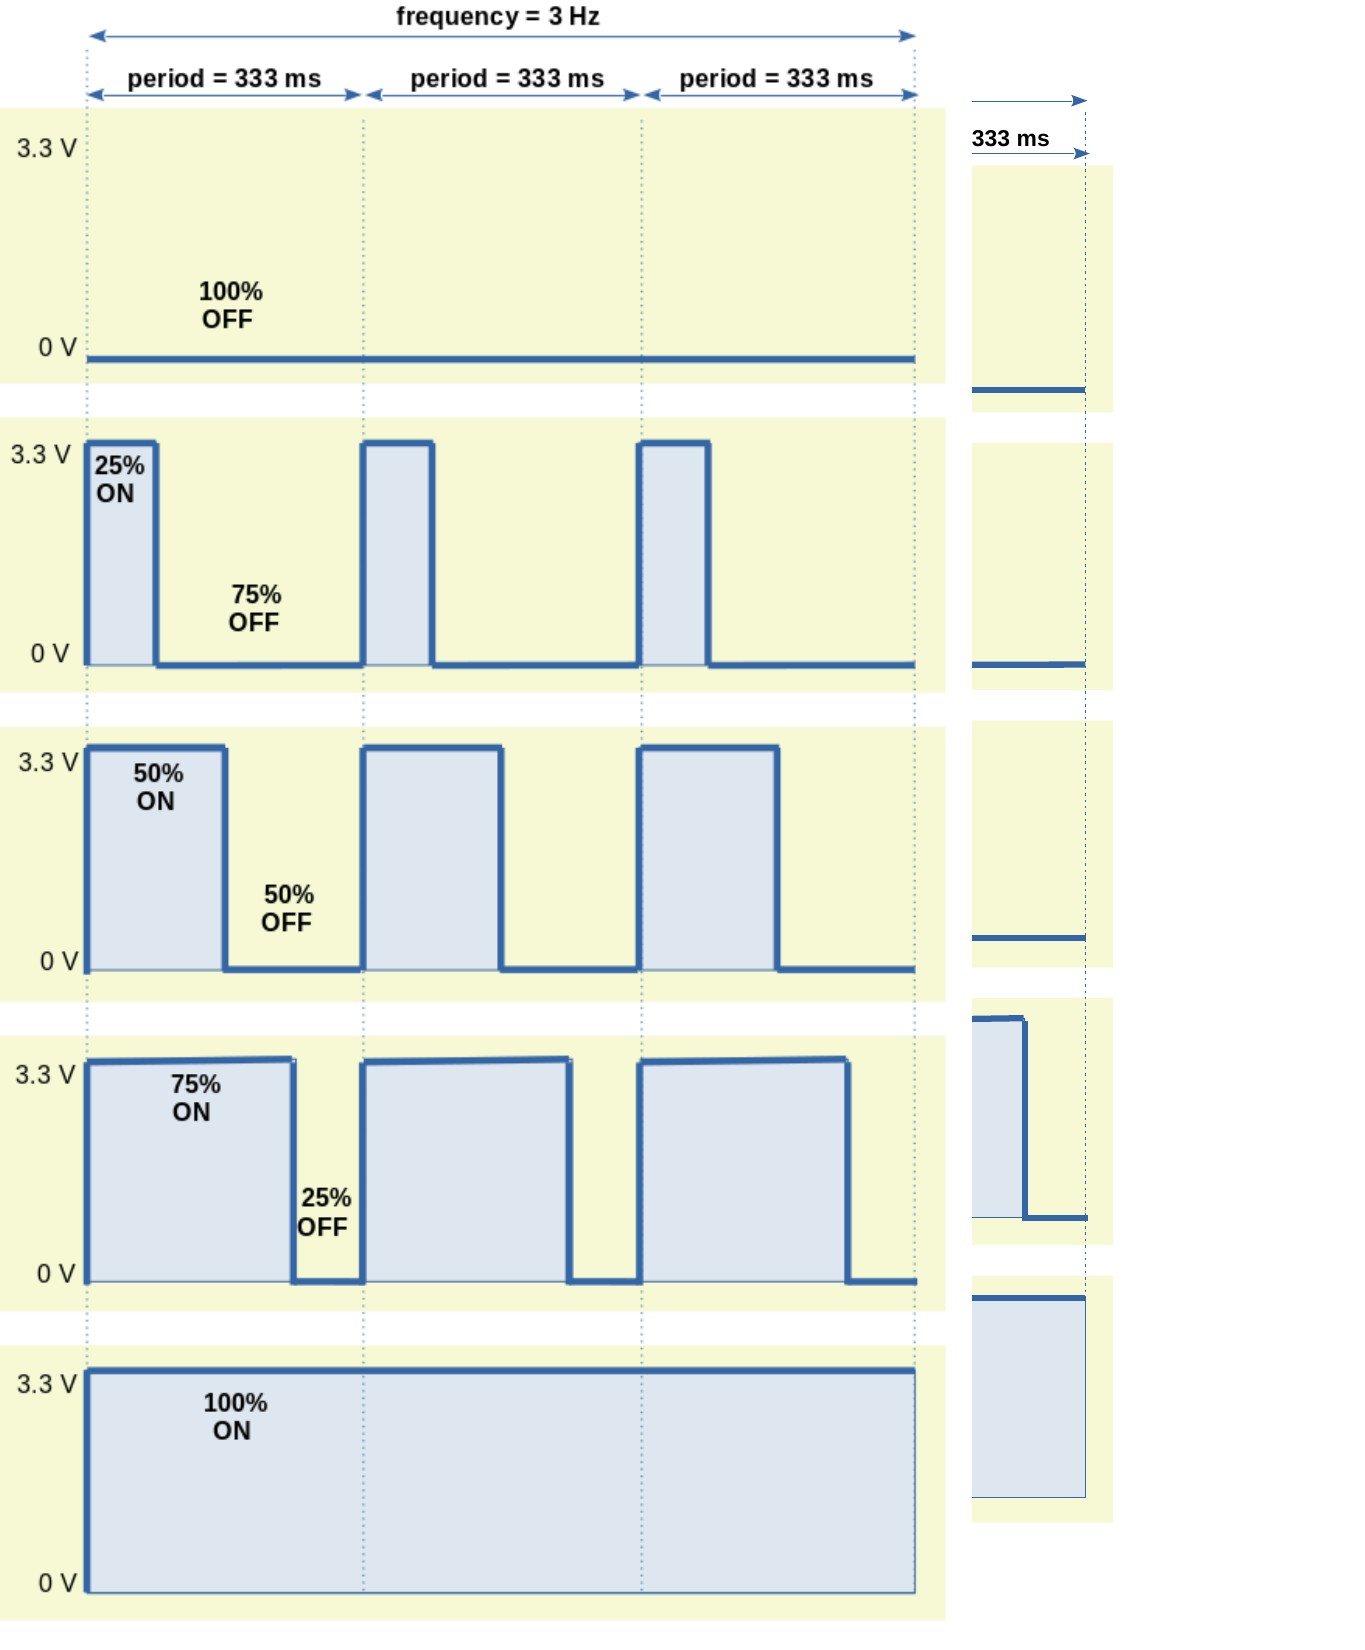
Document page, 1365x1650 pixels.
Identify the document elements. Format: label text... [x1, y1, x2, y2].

picture [0, 0, 972, 1642]
text_box period = 333 ms [972, 118, 1069, 184]
text_box [972, 165, 1114, 413]
text_box [972, 442, 1114, 691]
text_box [972, 997, 1114, 1246]
text_box [972, 1275, 1114, 1523]
text_box [972, 720, 1114, 968]
